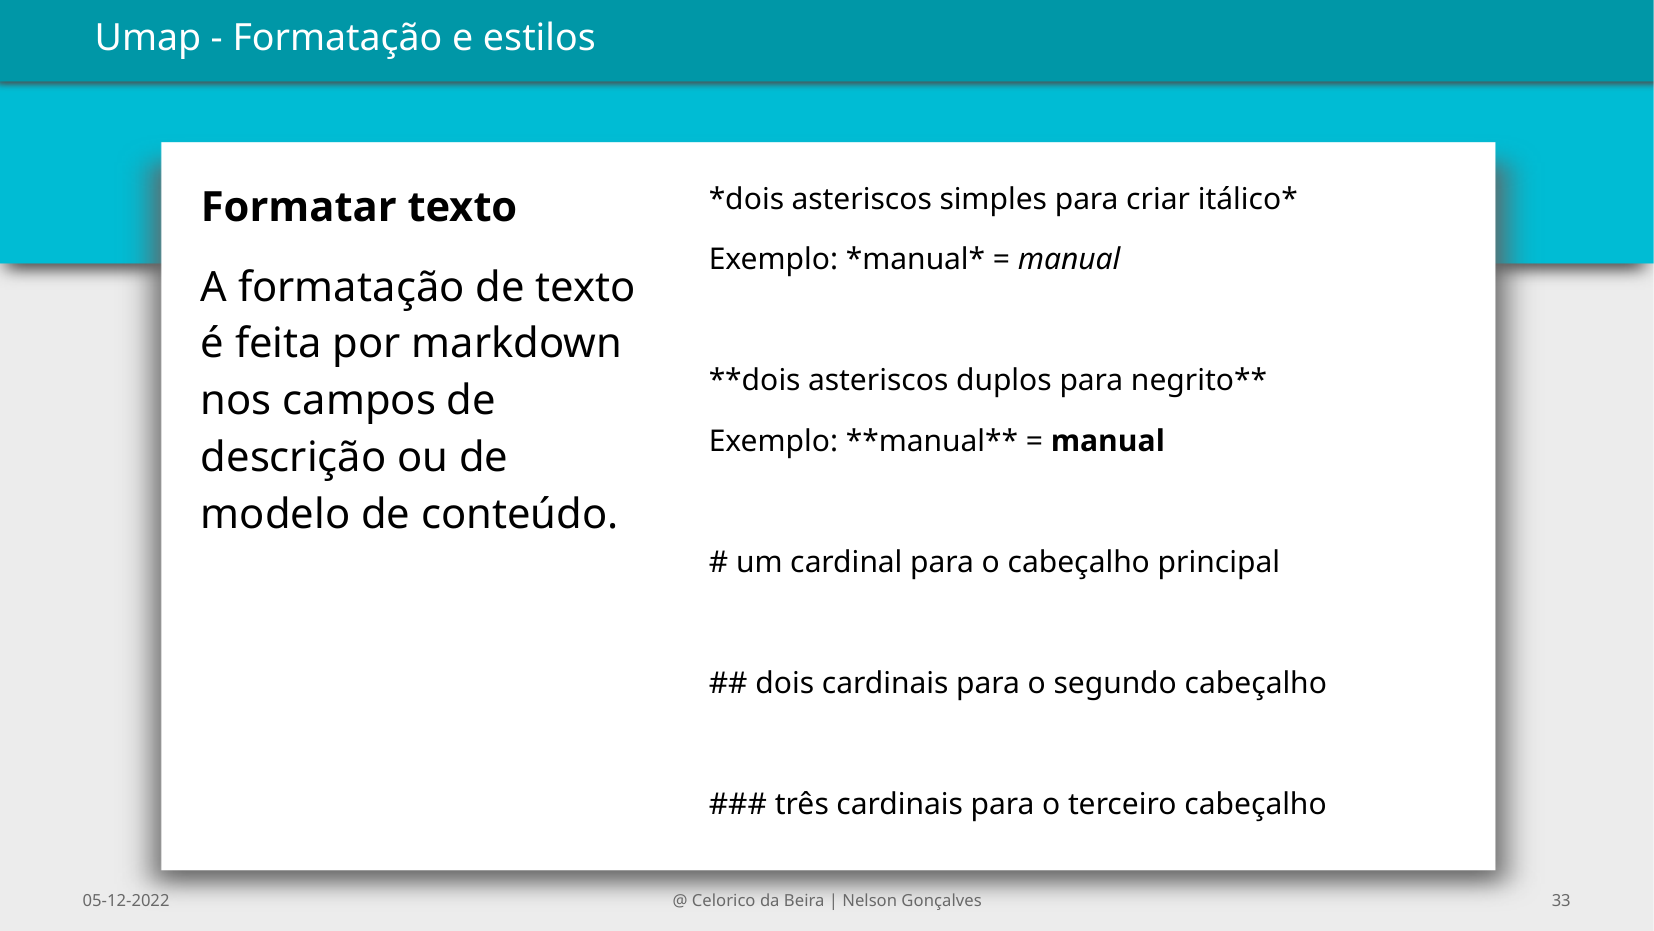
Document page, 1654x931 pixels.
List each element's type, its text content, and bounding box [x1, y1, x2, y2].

title Umap - Formatação e estilos [94, 10, 1583, 63]
list Formatar texto A formatação de texto é feita por markdown nos campos de descrição ou de modelo de conteúdo. [200, 177, 662, 827]
picture [0, 0, 1654, 931]
list *dois asteriscos simples para criar itálico* Exemplo: *manual* = manual **dois asteriscos duplos para negrito** Exemplo: **manual** = manual # um cardinal para o cabeçalho principal ## dois cardinais para o segundo cabeçalho ### três cardinais para o terceiro cabeçalho [708, 177, 1489, 827]
